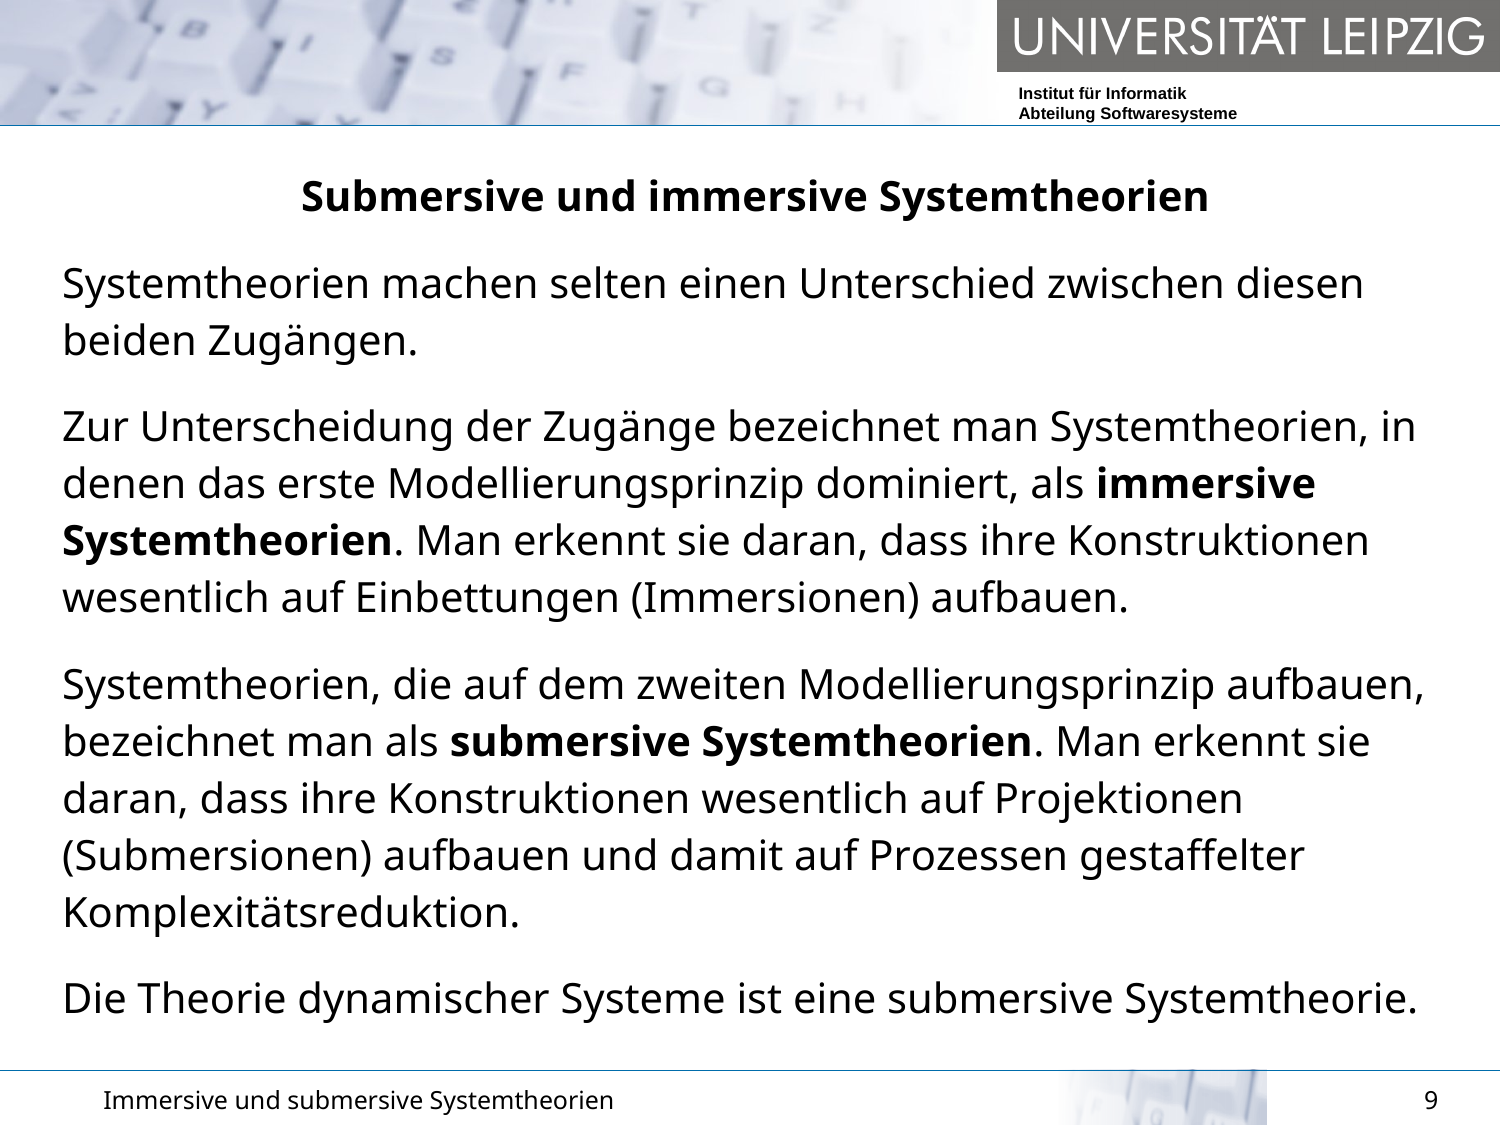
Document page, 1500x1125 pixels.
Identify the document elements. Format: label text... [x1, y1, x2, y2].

picture [1057, 1071, 1267, 1125]
list Submersive und immersive Systemtheorien Systemtheorien machen selten einen Unterschied zwischen diesen beiden Zugängen. Zur Unterscheidung der Zugänge bezeichnet man Systemtheorien, in denen das erste Modellierungsprinzip dominiert, als immersive Systemtheorien. Man erkennt sie daran, dass ihre Konstruktionen wesentlich auf Einbettungen (Immersionen) aufbauen. Systemtheorien, die auf dem zweiten Modellierungsprinzip aufbauen, bezeichnet man als submersive Systemtheorien. Man erkennt sie daran, dass ihre Konstruktionen wesentlich auf Projektionen (Submersionen) aufbauen und damit auf Prozessen gestaffelter Komplexitätsreduktion. Die Theorie dynamischer Systeme ist eine submersive Systemtheorie. [47, 159, 1465, 1054]
picture [0, 0, 1500, 125]
